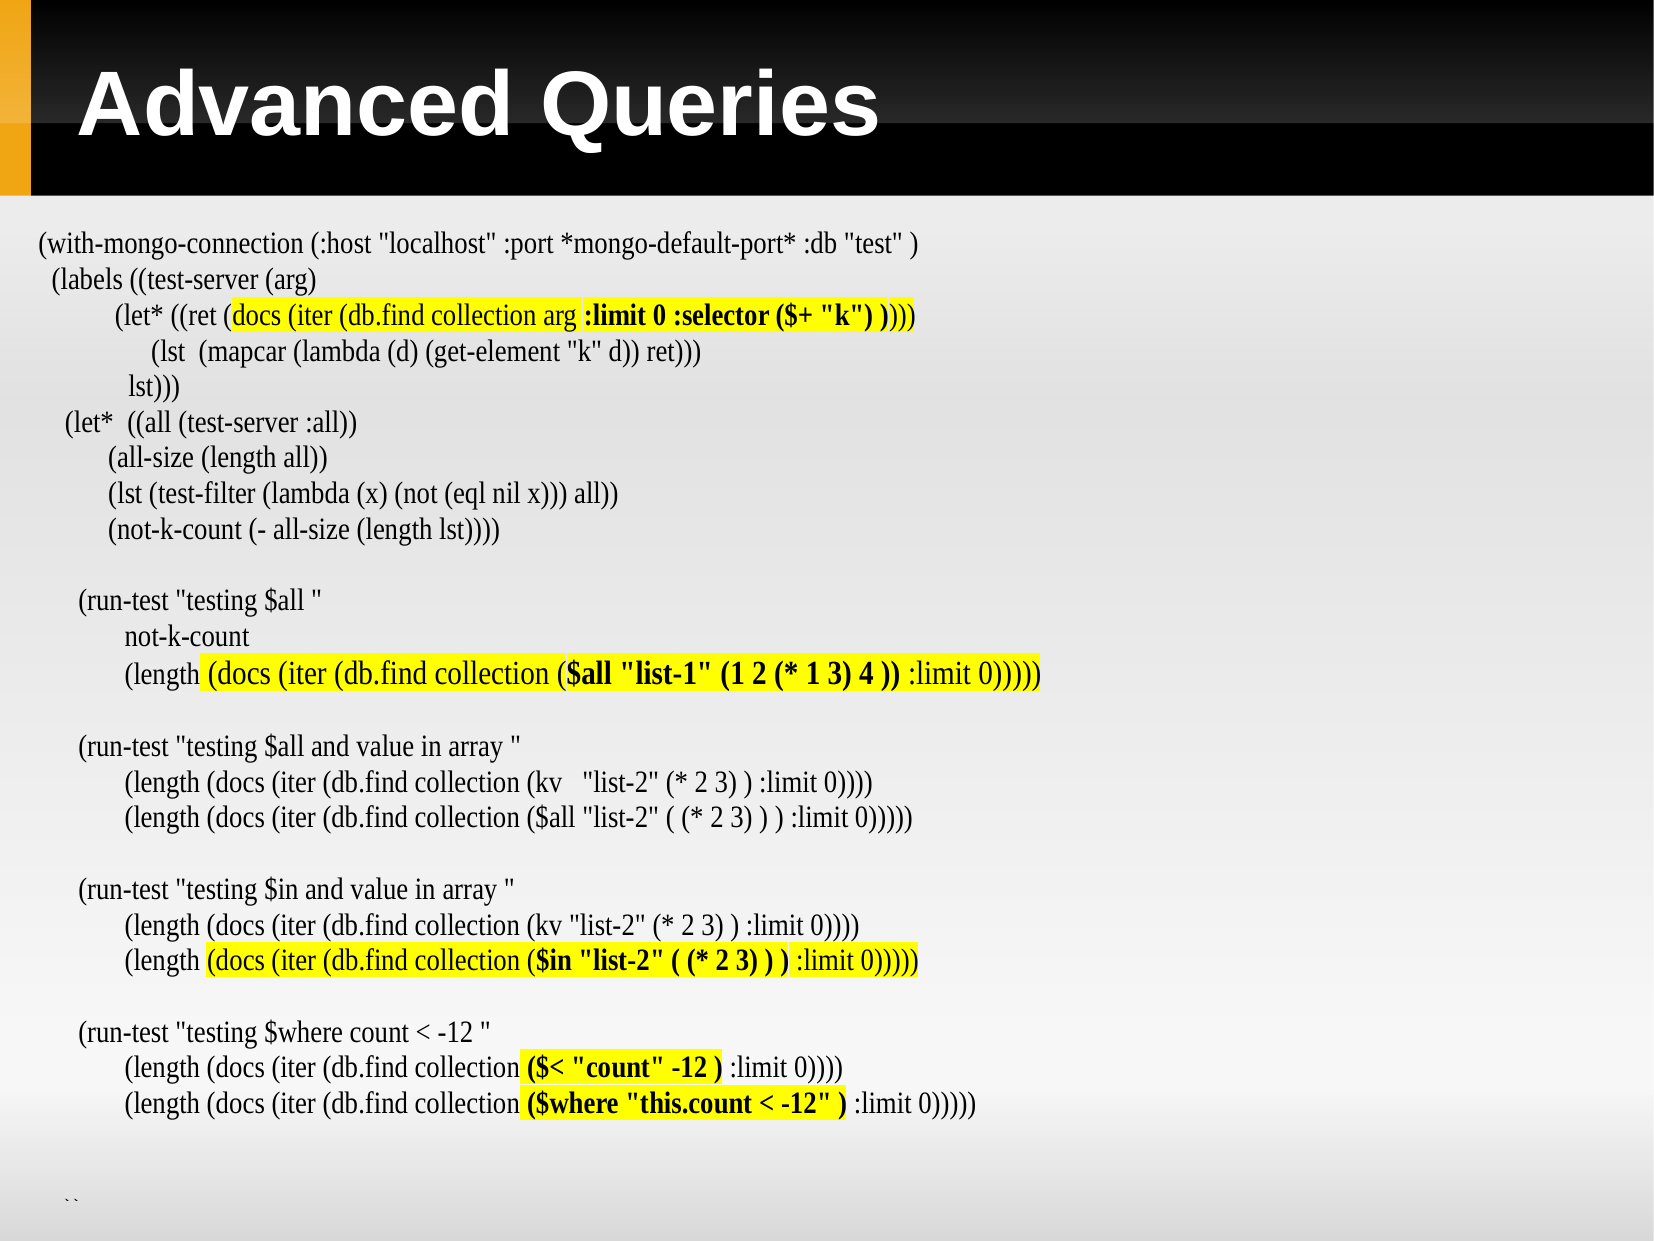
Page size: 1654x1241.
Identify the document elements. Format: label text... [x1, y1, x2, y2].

picture [0, 0, 1654, 1241]
chart [37, 225, 1569, 1201]
title Advanced Queries [76, 0, 1565, 208]
